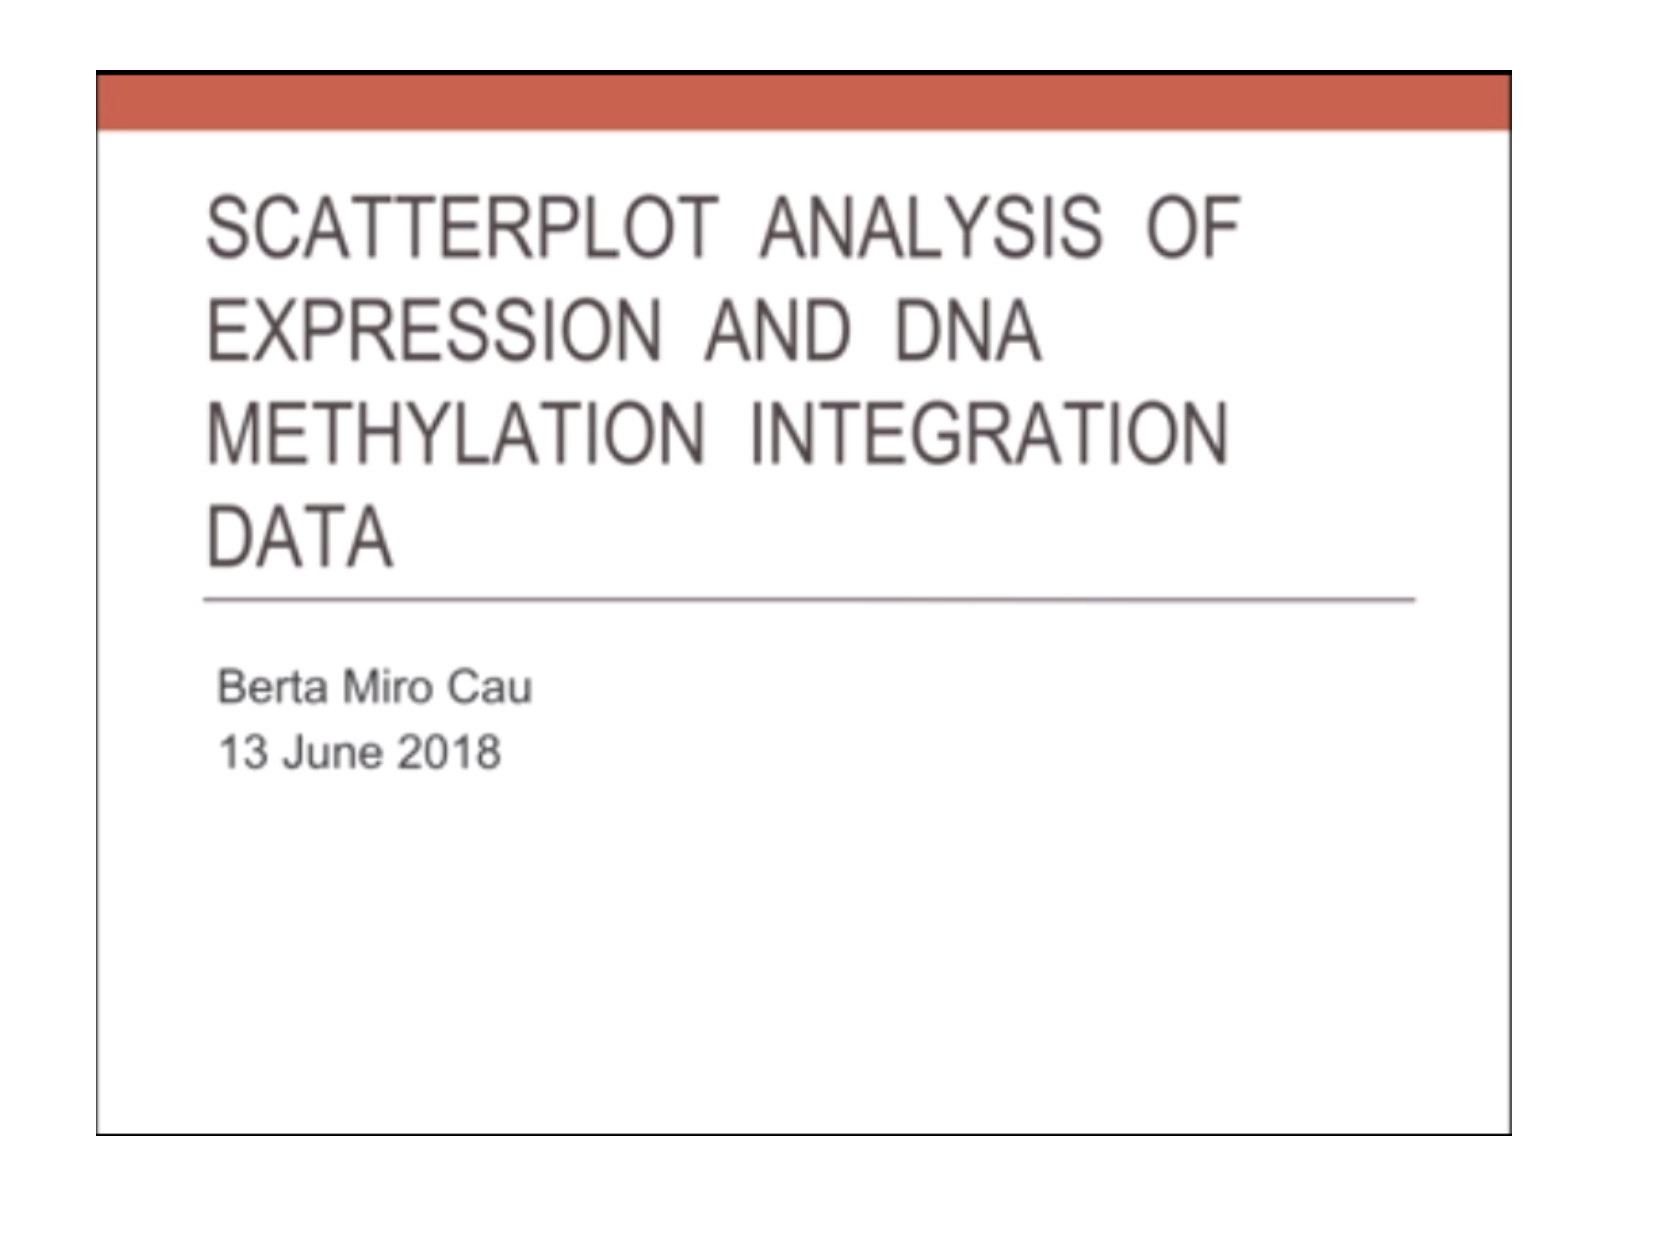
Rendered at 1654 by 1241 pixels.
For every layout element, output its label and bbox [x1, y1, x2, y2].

picture [96, 70, 1512, 1136]
